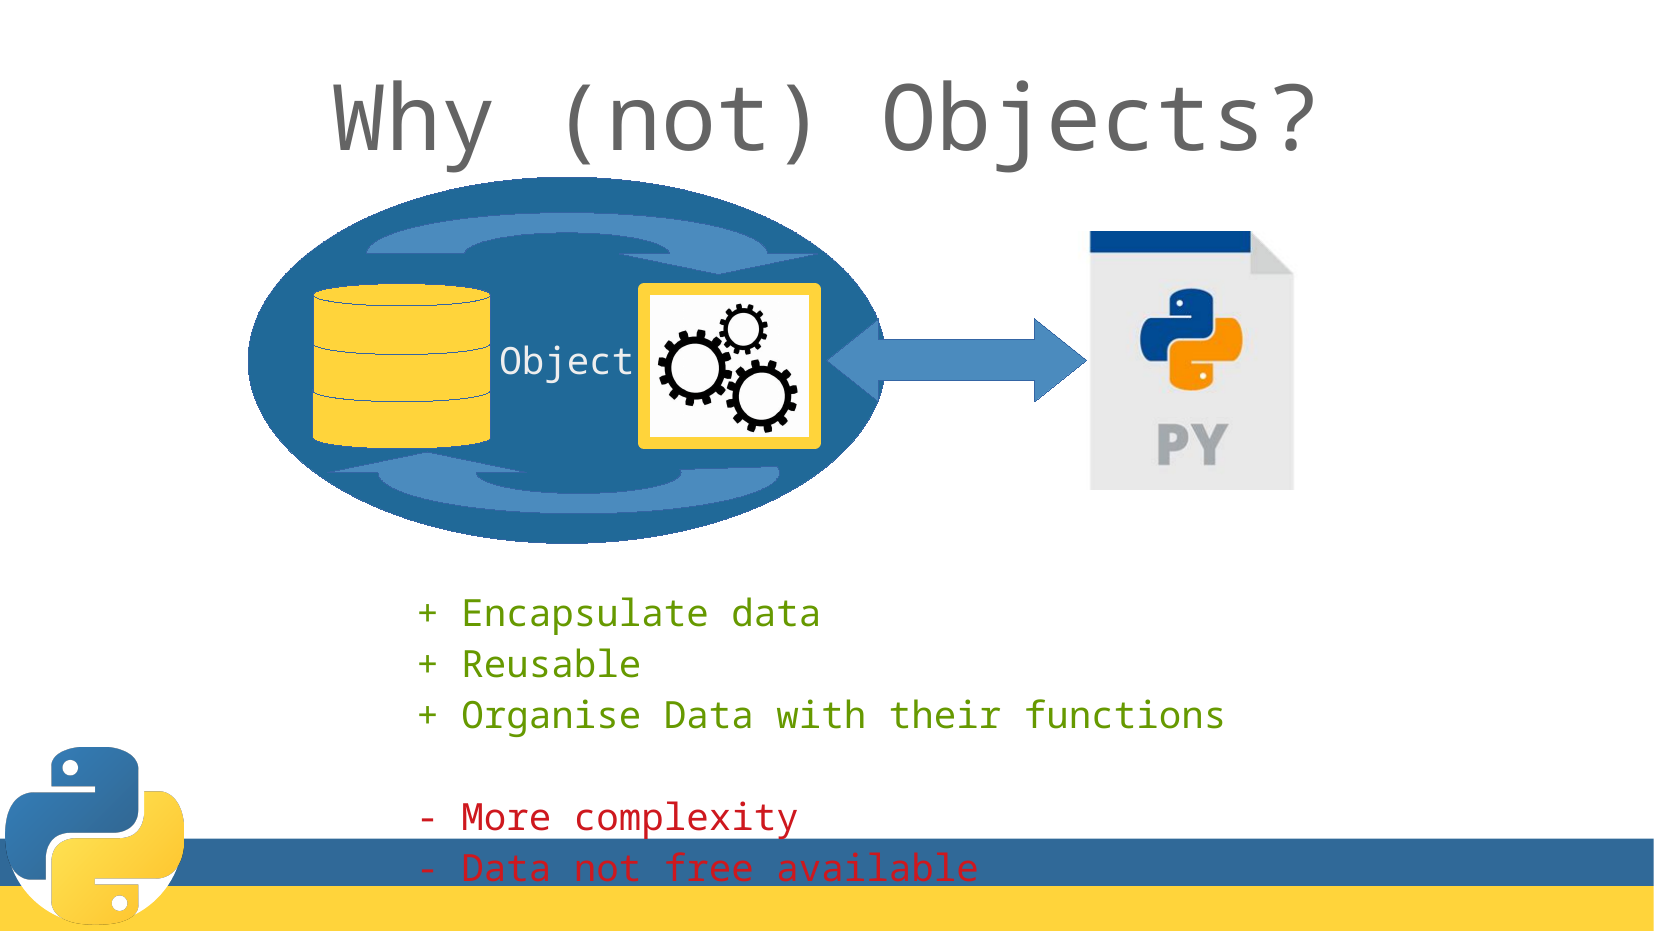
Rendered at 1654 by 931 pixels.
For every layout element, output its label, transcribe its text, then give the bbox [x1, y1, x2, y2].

text_box [826, 318, 1087, 402]
text_box [312, 283, 491, 449]
picture [1062, 231, 1322, 490]
text_box Object [248, 177, 878, 544]
text_box [366, 212, 818, 275]
text_box + Encapsulate data + Reusable + Organise Data with their functions - More complexity - Data not free available [401, 579, 1252, 820]
text_box [327, 451, 780, 514]
picture [649, 295, 809, 437]
picture [5, 747, 184, 925]
title Why (not) Objects? [82, 37, 1571, 193]
